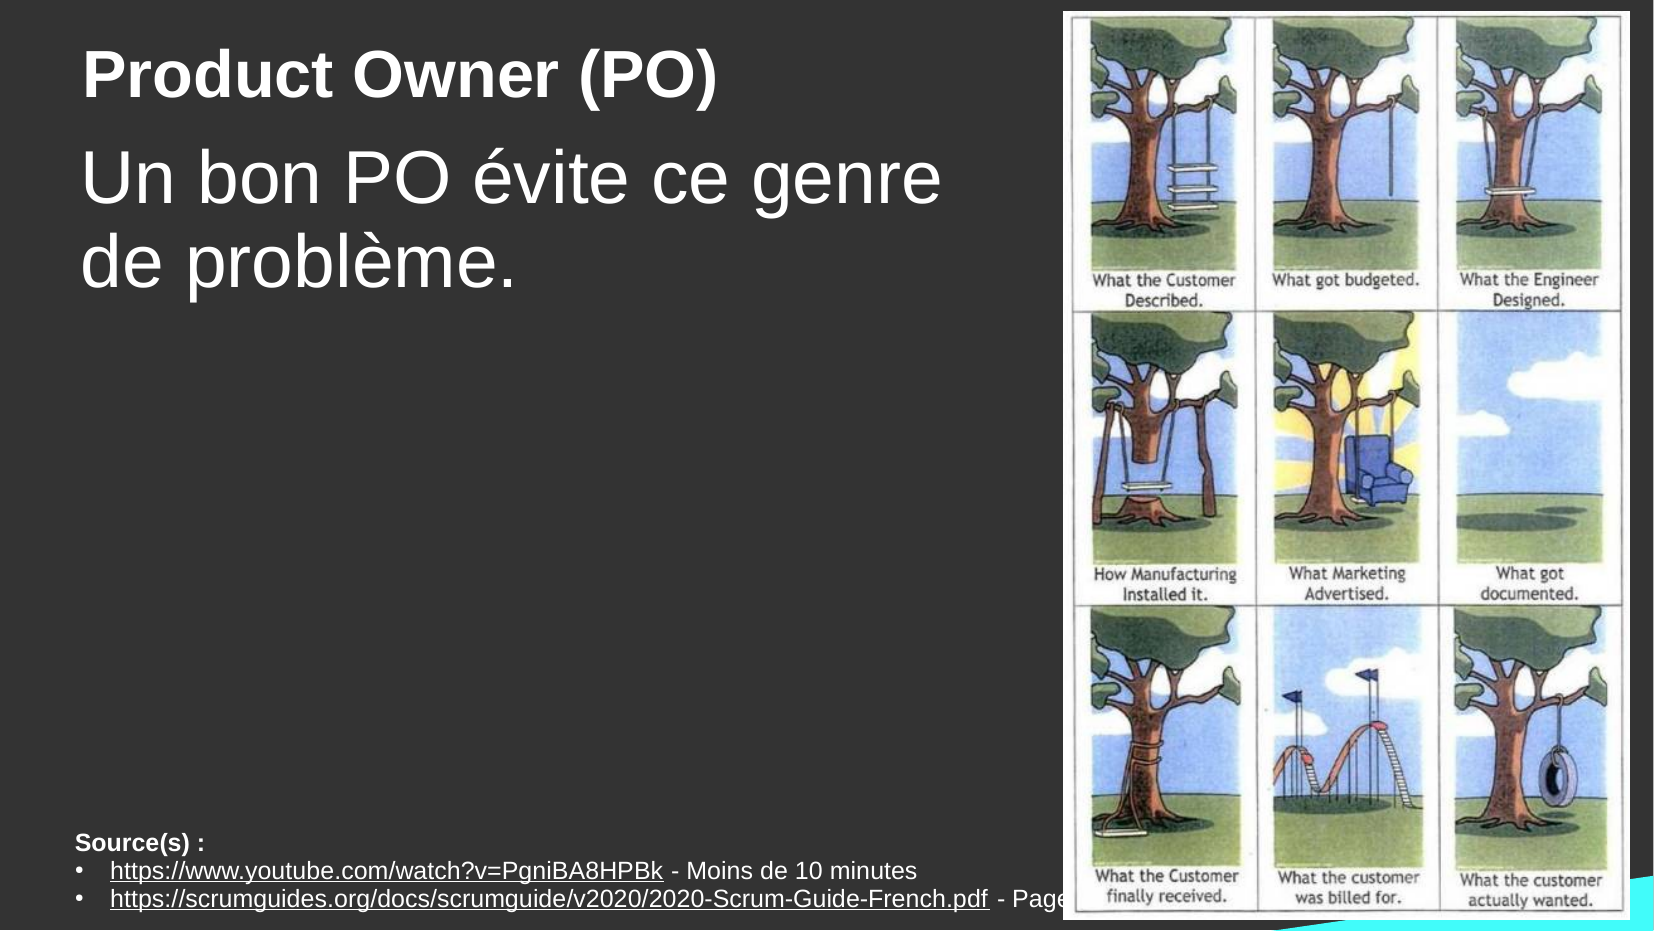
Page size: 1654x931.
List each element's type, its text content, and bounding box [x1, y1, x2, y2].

title Product Owner (PO) [82, 37, 1063, 122]
picture [1063, 11, 1630, 921]
text_box [1270, 875, 1654, 931]
list Un bon PO évite ce genre de problème. [80, 135, 969, 709]
text_box Source(s) : https://www.youtube.com/watch?v=PgniBA8HPBk - Moins de 10 minutes https://scrumguides.org/docs/scrumguide/v2020/2020-Scrum-Guide-French.pdf - Page 6 [60, 821, 1063, 921]
